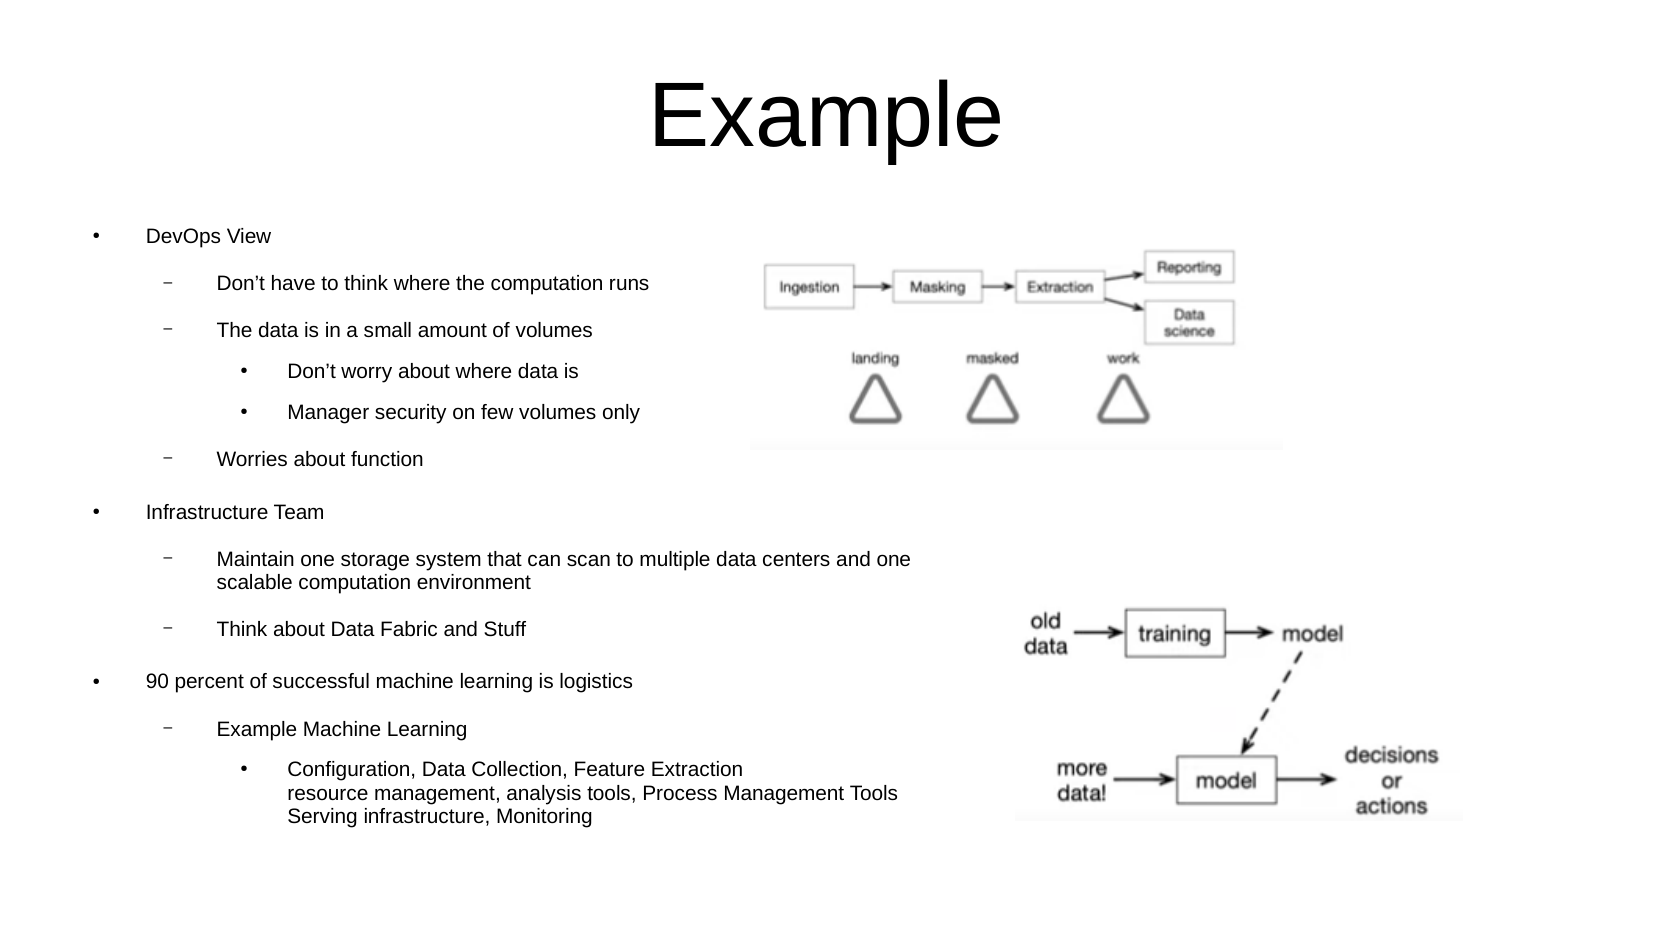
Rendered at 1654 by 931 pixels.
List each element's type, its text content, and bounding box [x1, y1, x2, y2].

picture [1015, 599, 1463, 821]
list DevOps View Don’t have to think where the computation runs The data is in a small amount of volumes Don’t worry about where data is Manager security on few volumes only Worries about function Infrastructure Team Maintain one storage system that can scan to multiple data centers and one scalable computation environment Think about Data Fabric and Stuff 90 percent of successful machine learning is logistics Example Machine Learning Configuration, Data Collection, Feature Extraction resource management, analysis tools, Process Management Tools Serving infrastructure, Monitoring [75, 225, 1605, 908]
picture [750, 229, 1283, 451]
title Example [82, 37, 1571, 193]
